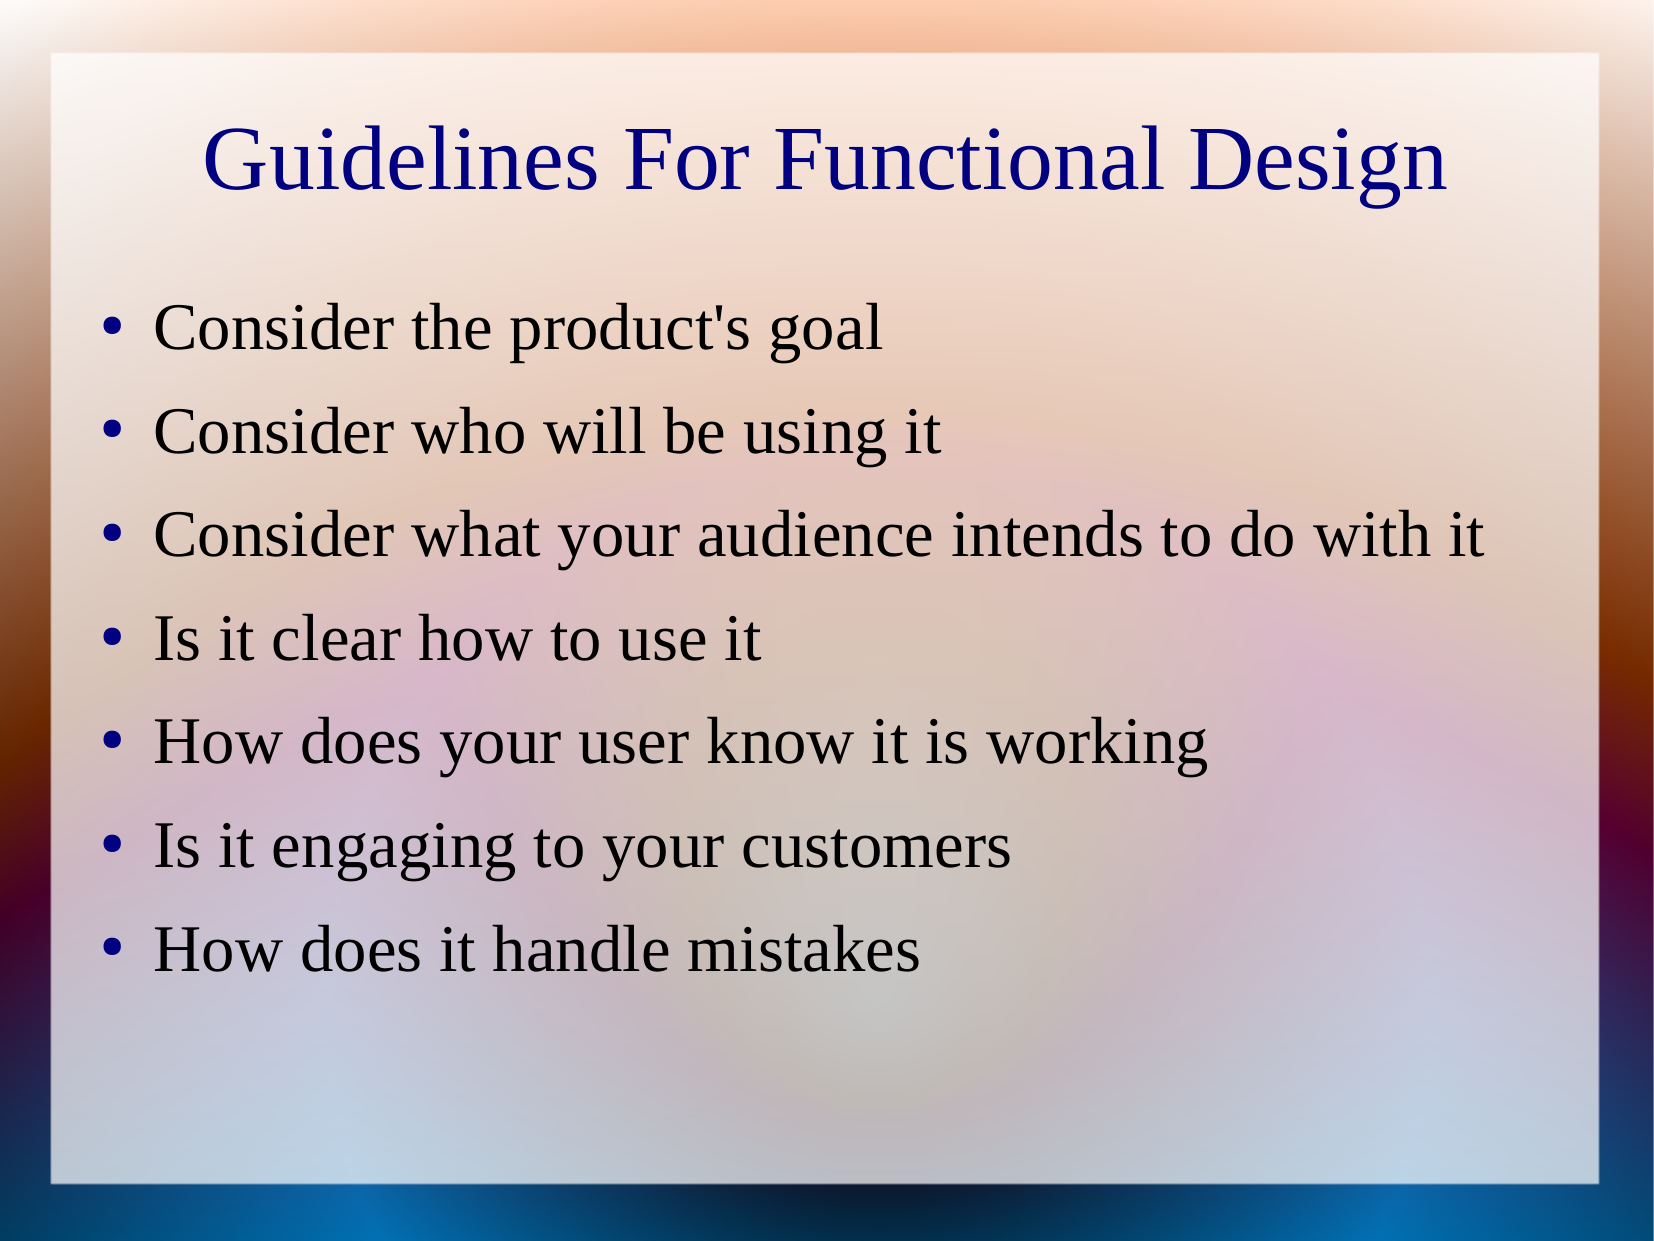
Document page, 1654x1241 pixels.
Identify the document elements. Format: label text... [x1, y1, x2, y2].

title Guidelines For Functional Design [82, 55, 1571, 263]
list Consider the product's goal Consider who will be using it Consider what your audience intends to do with it Is it clear how to use it How does your user know it is working Is it engaging to your customers How does it handle mistakes [82, 290, 1571, 1010]
picture [0, 0, 1654, 1241]
